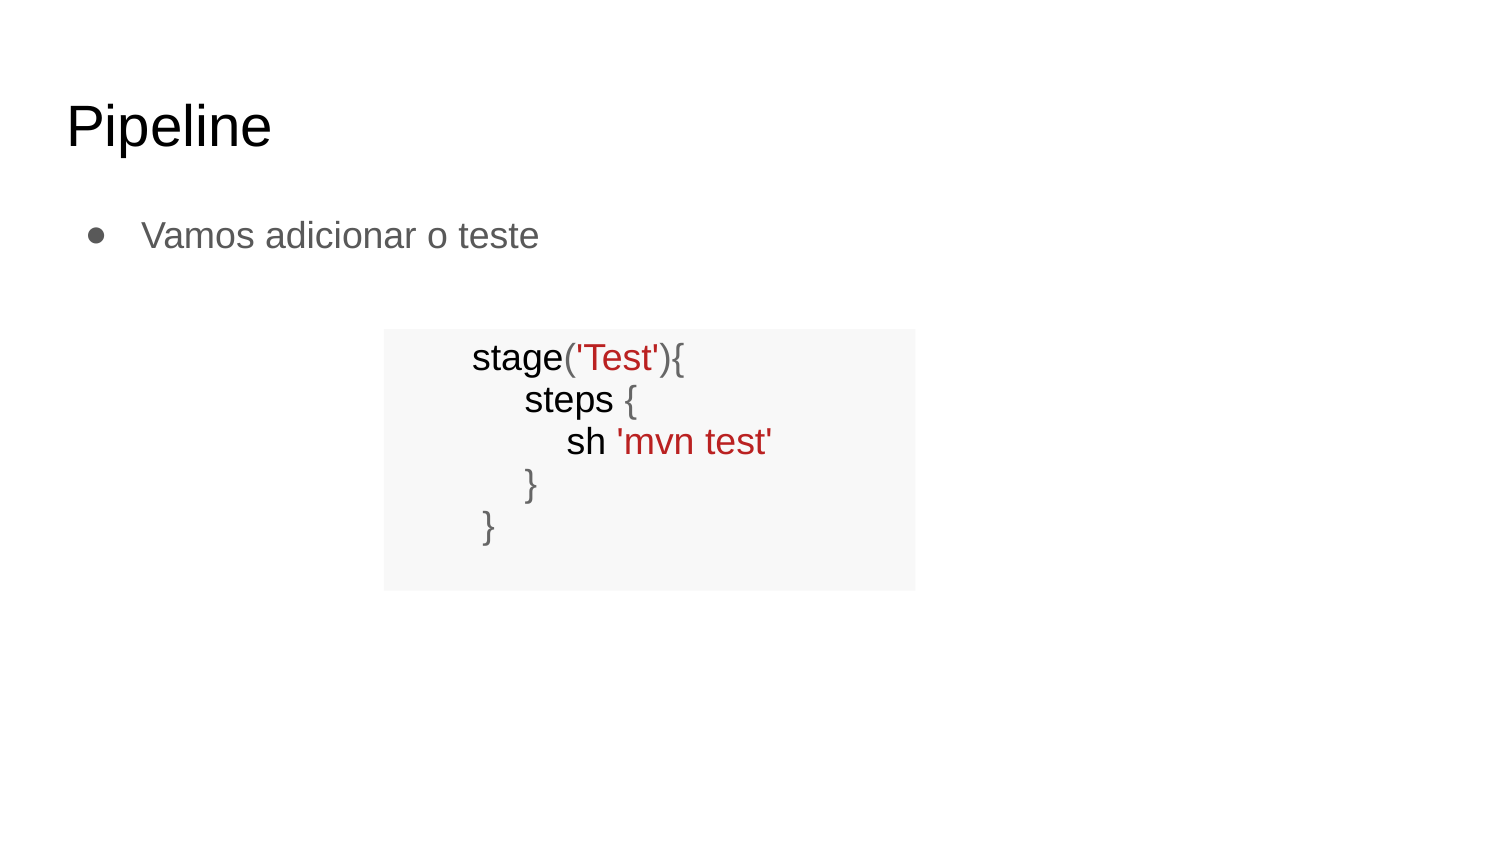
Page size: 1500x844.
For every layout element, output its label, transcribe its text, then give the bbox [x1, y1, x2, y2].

list Vamos adicionar o teste [51, 189, 1489, 750]
text_box stage('Test'){ steps { sh 'mvn test' } } [383, 329, 916, 591]
title Pipeline [51, 72, 1449, 167]
